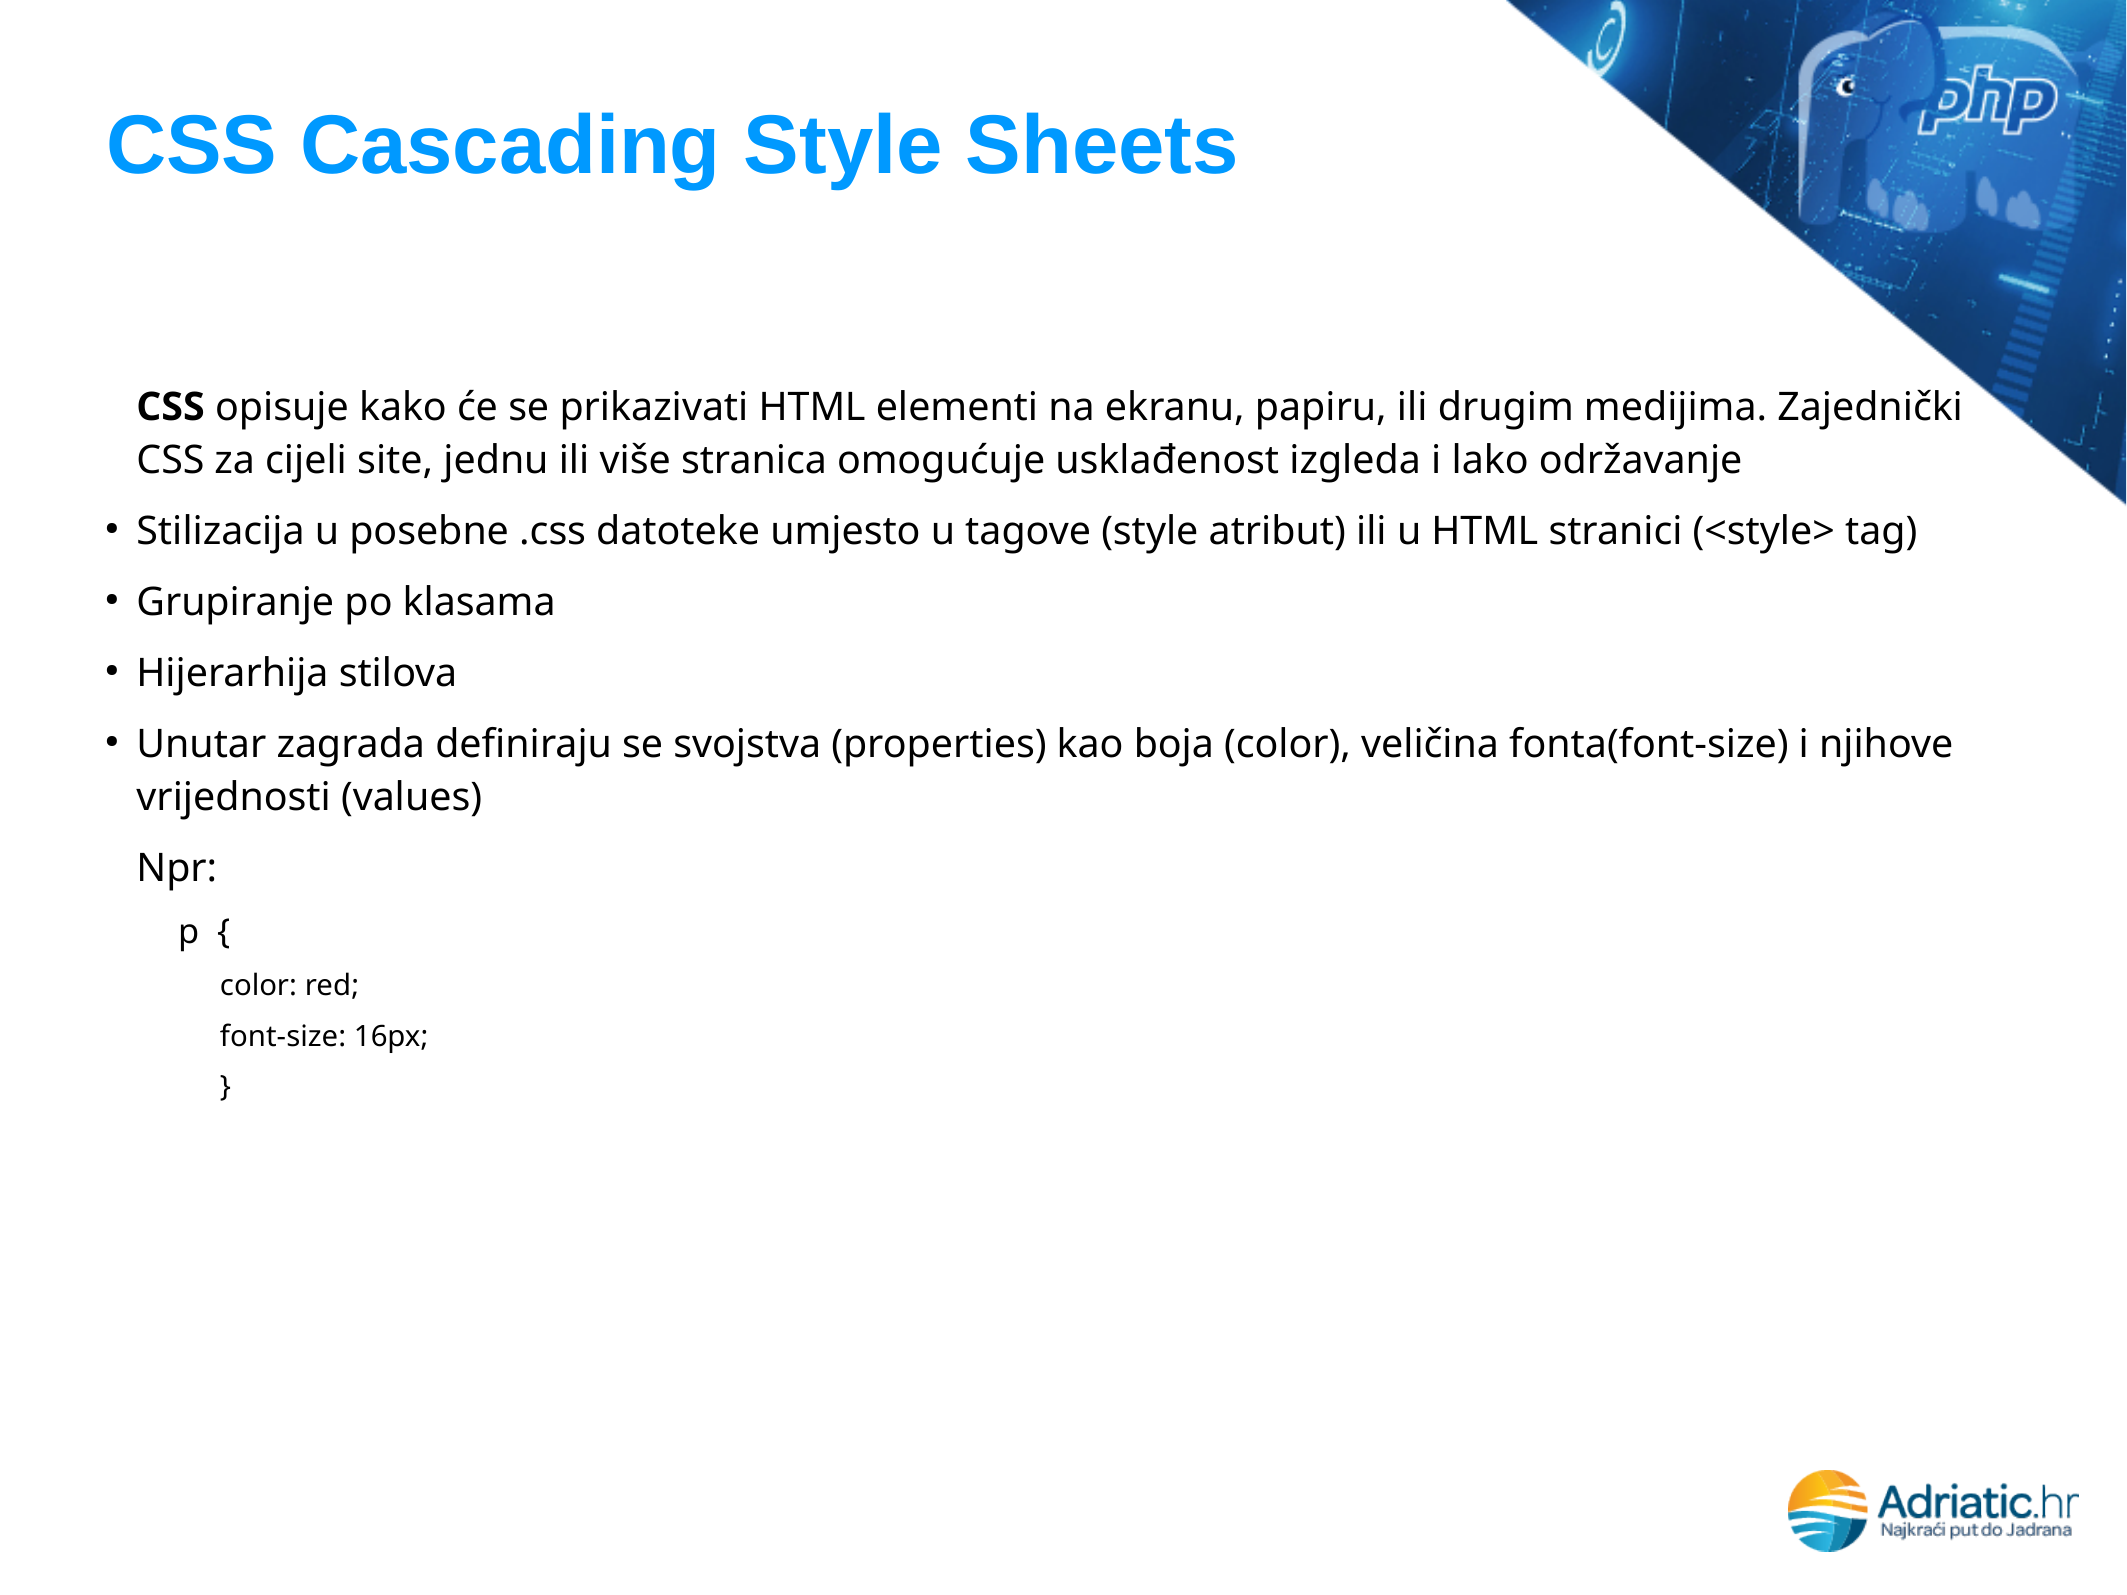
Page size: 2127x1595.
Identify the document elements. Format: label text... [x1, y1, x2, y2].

picture [1788, 1470, 2079, 1552]
list CSS opisuje kako će se prikazivati HTML elementi na ekranu, papiru, ili drugim medijima. Zajednički CSS za cijeli site, jednu ili više stranica omogućuje usklađenost izgleda i lako održavanje Stilizacija u posebne .css datoteke umjesto u tagove (style atribut) ili u HTML stranici (<style> tag) Grupiranje po klasama Hijerarhija stilova Unutar zagrada definiraju se svojstva (properties) kao boja (color), veličina fonta(font-size) i njihove vrijednosti (values) Npr: p { color: red; font-size: 16px; } [94, 377, 2008, 1536]
title CSS Cascading Style Sheets [106, 70, 1630, 219]
picture [1505, 0, 2127, 625]
